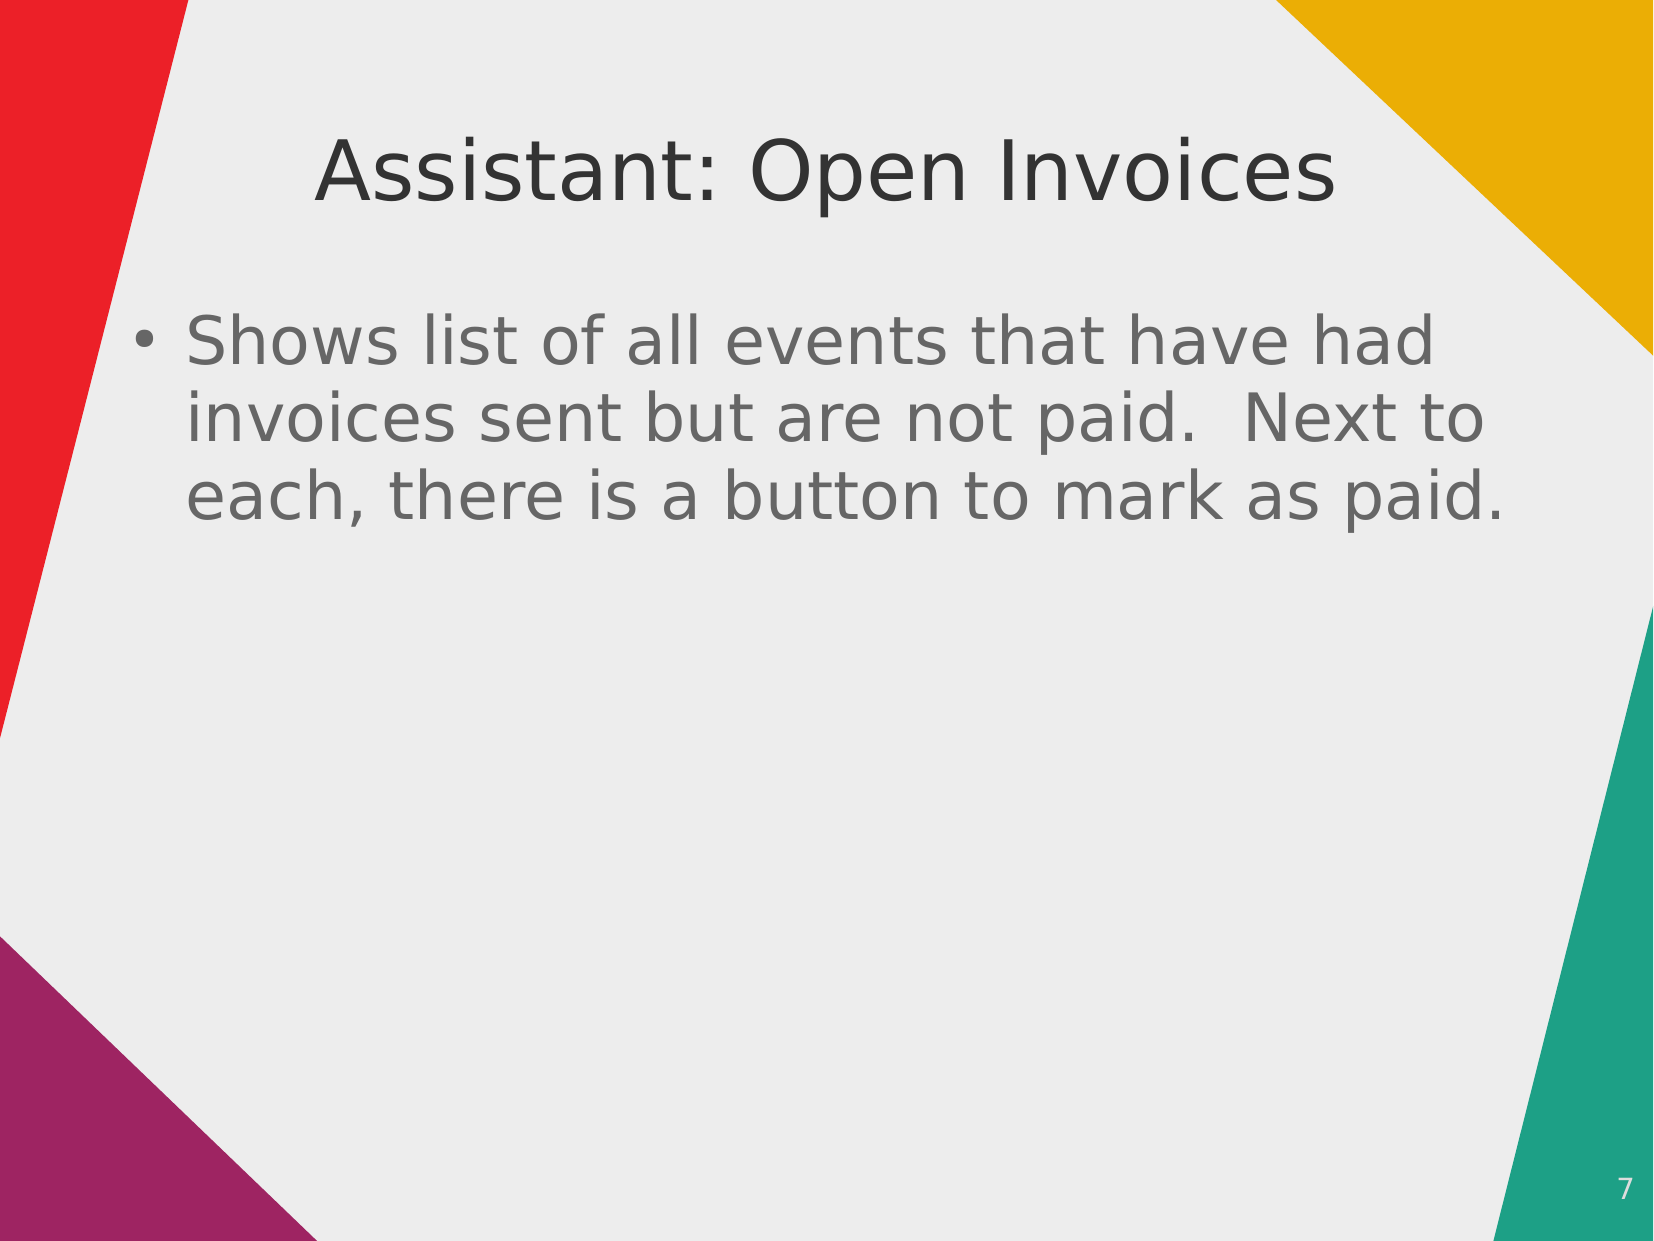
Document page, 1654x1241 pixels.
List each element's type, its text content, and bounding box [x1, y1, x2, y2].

list Shows list of all events that have had invoices sent but are not paid. Next to each, there is a button to mark as paid. [114, 302, 1539, 1033]
title Assistant: Open Invoices [114, 73, 1539, 271]
